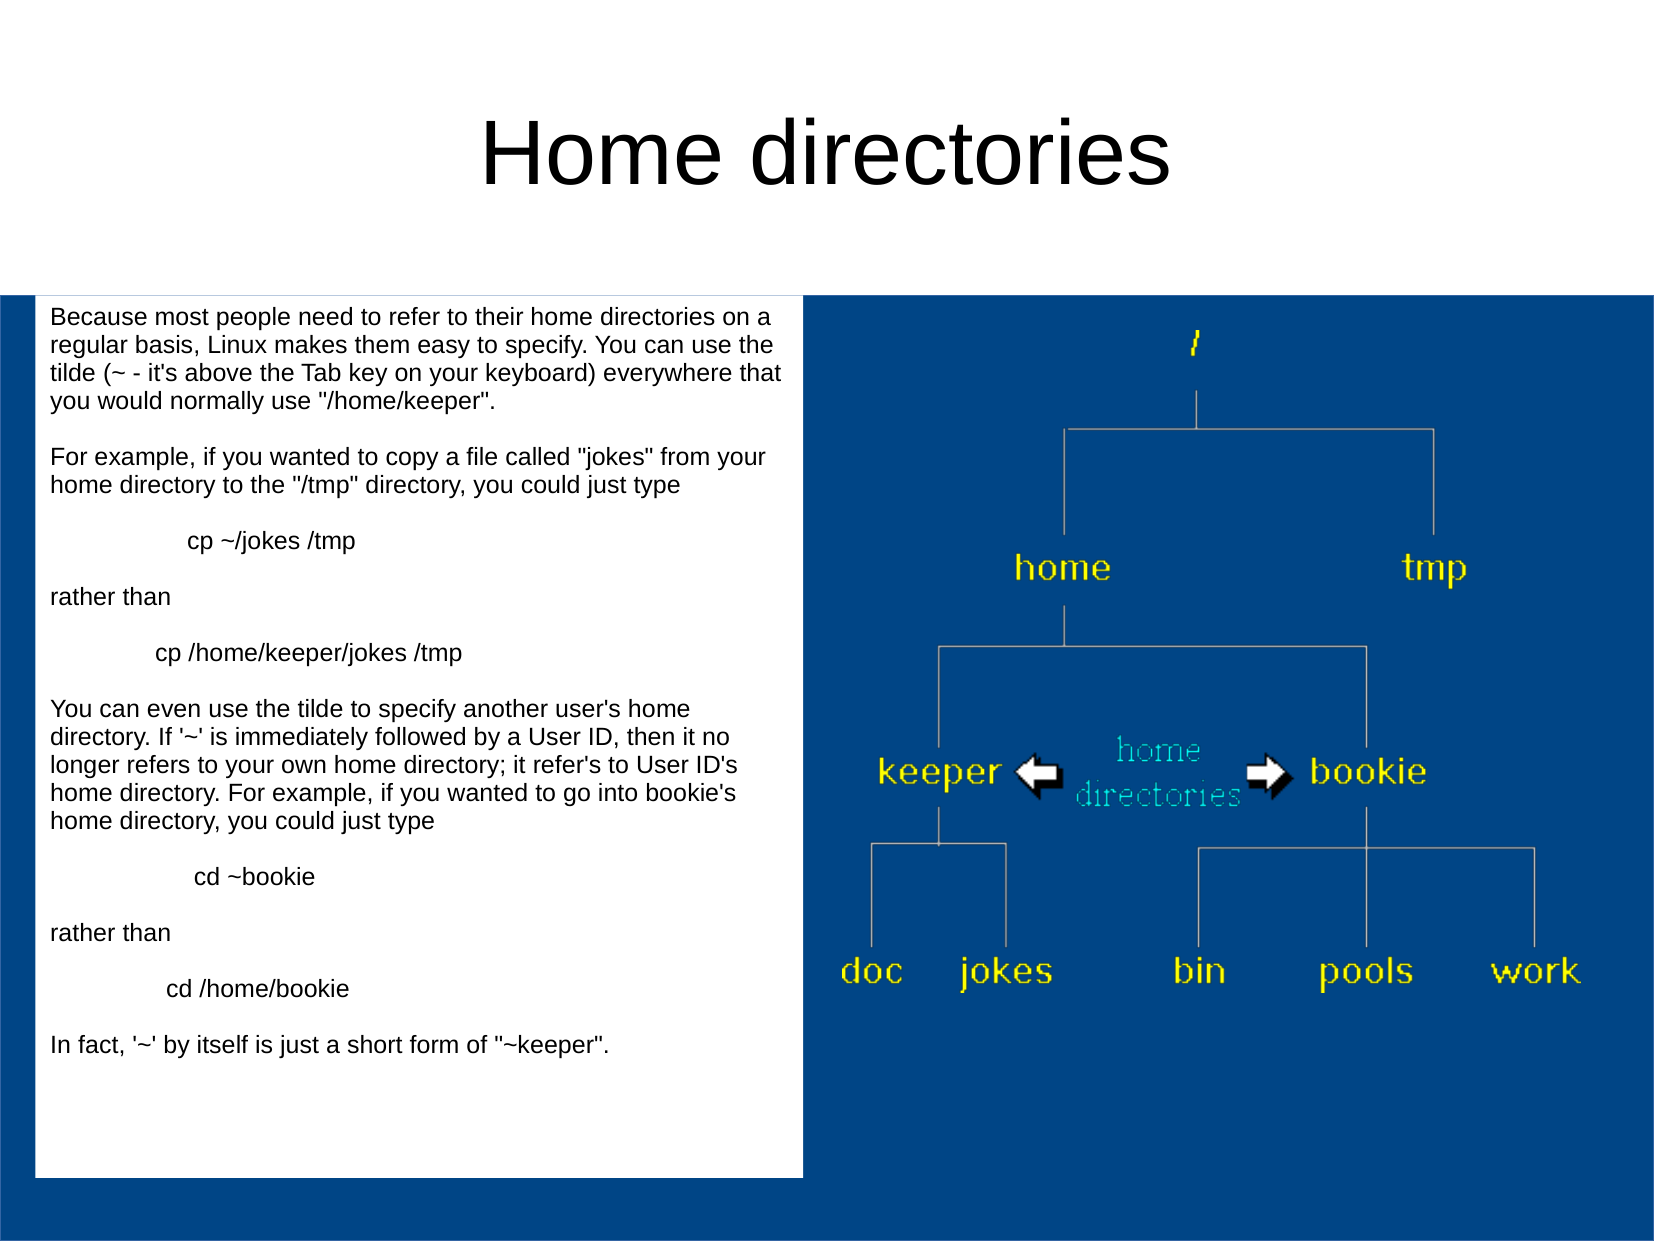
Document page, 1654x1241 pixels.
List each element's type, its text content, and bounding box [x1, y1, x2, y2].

text_box Because most people need to refer to their home directories on a regular basis, Linux makes them easy to specify. You can use the tilde (~ - it's above the Tab key on your keyboard) everywhere that you would normally use "/home/keeper". For example, if you wanted to copy a file called "jokes" from your home directory to the "/tmp" directory, you could just type cp ~/jokes /tmp rather than cp /home/keeper/jokes /tmp You can even use the tilde to specify another user's home directory. If '~' is immediately followed by a User ID, then it no longer refers to your own home directory; it refer's to User ID's home directory. For example, if you wanted to go into bookie's home directory, you could just type cd ~bookie rather than cd /home/bookie In fact, '~' by itself is just a short form of "~keeper". [35, 295, 804, 1178]
picture [842, 330, 1581, 993]
text_box [0, 295, 1654, 1241]
title Home directories [82, 49, 1571, 257]
